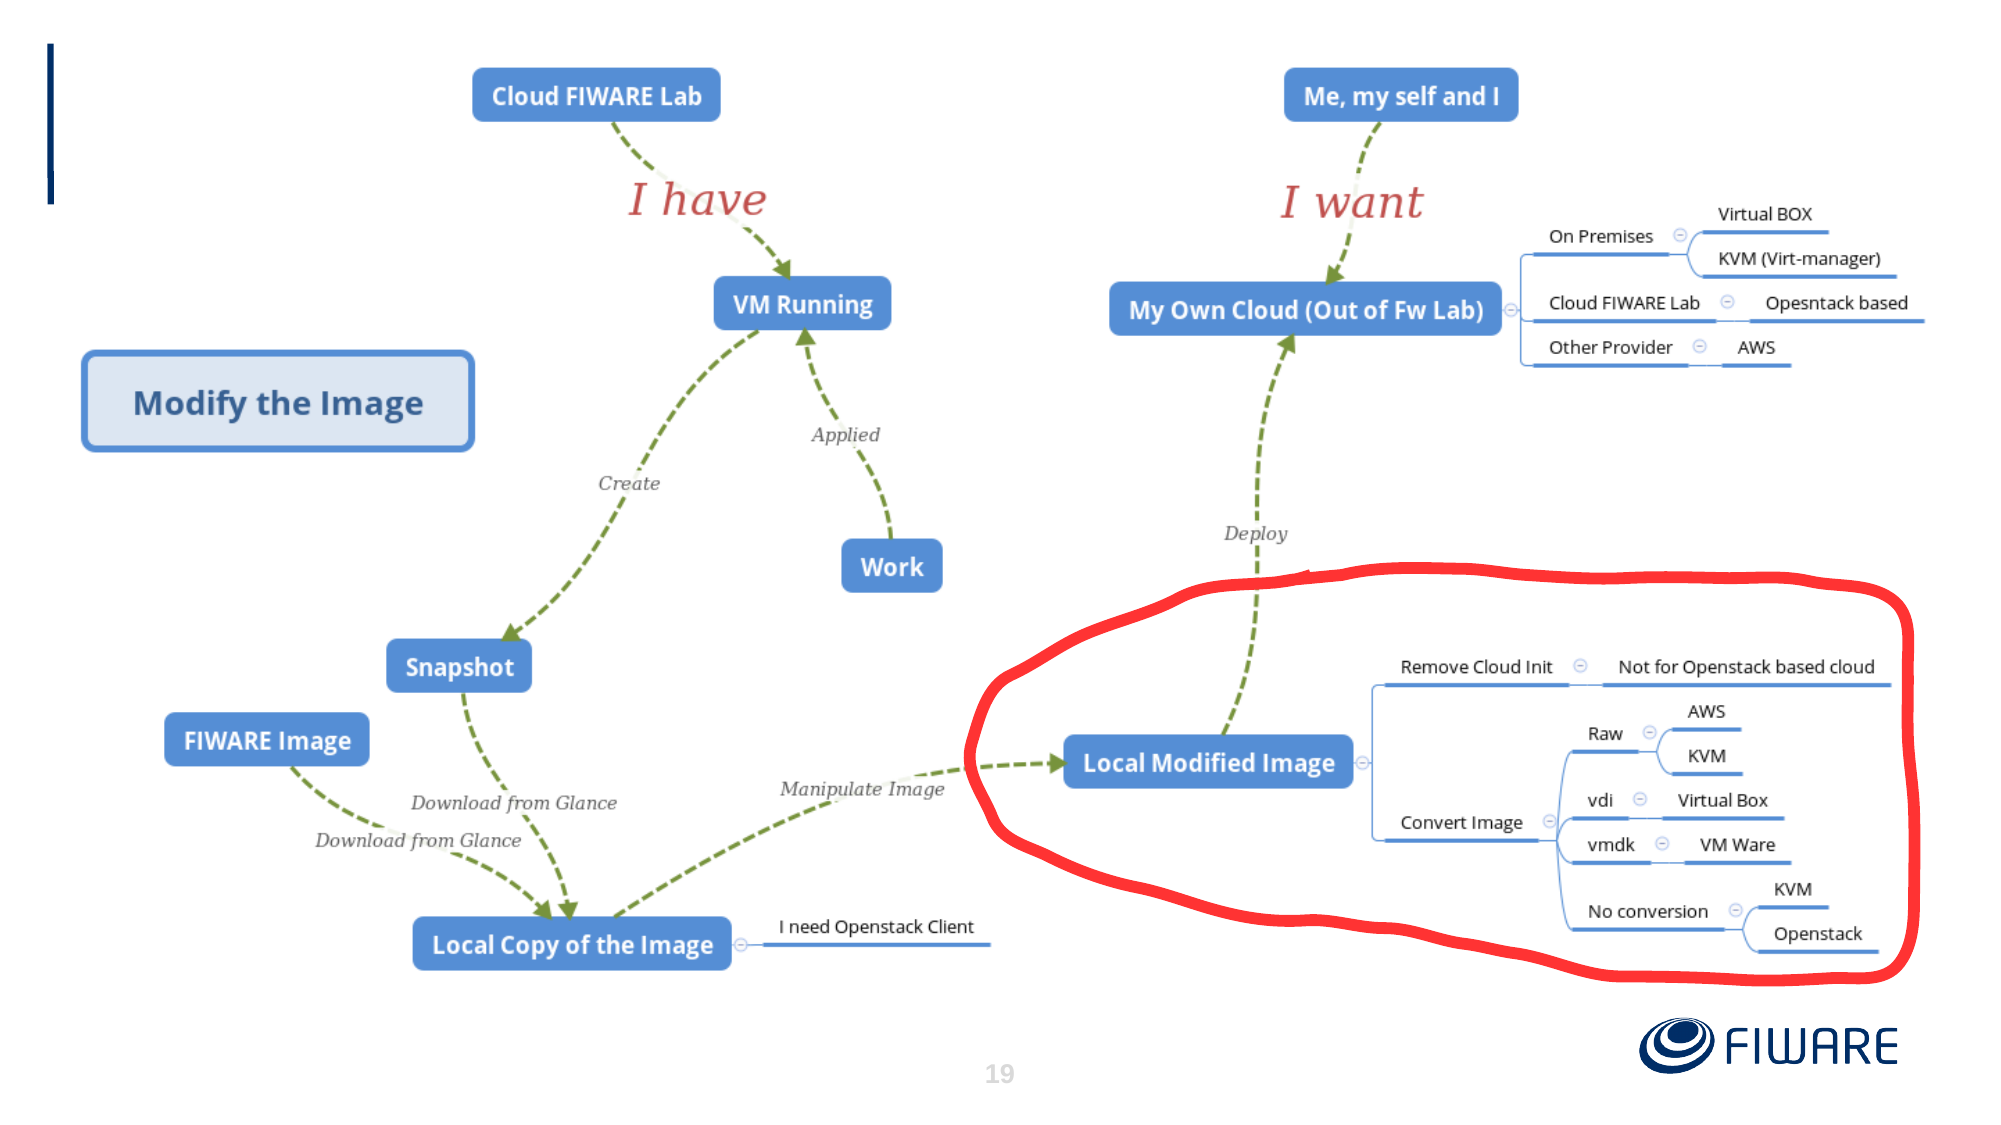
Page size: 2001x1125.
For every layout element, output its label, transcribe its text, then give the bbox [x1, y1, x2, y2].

picture [59, 47, 1949, 993]
slide_number <número> [887, 1042, 1113, 1103]
picture [1635, 1012, 1905, 1077]
